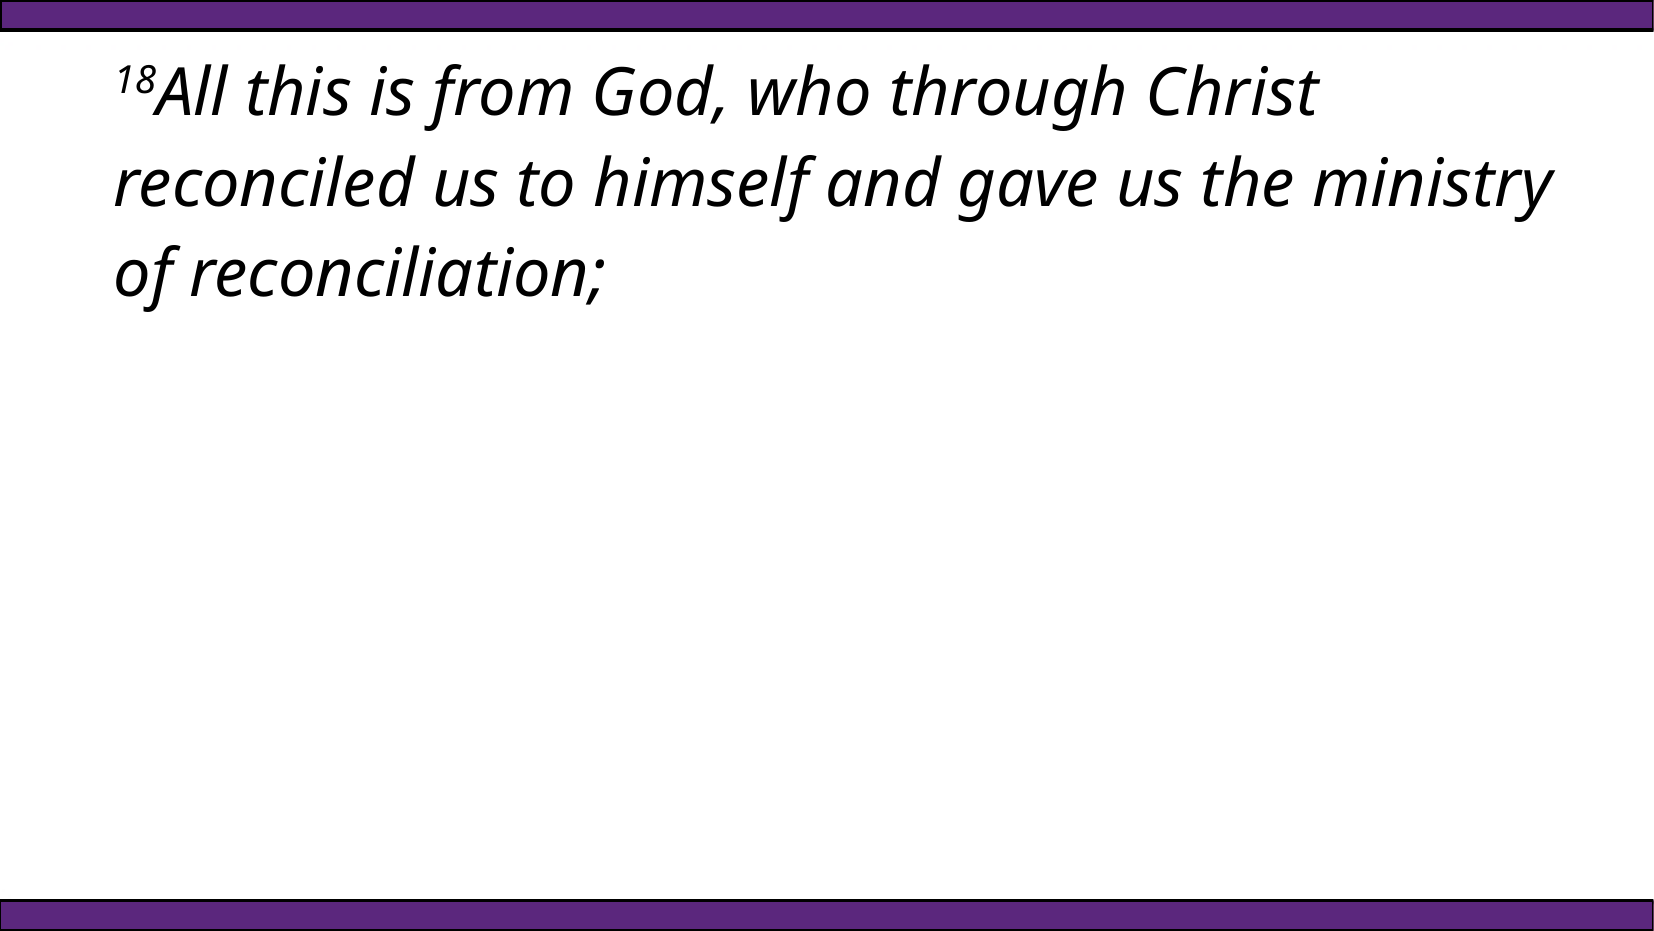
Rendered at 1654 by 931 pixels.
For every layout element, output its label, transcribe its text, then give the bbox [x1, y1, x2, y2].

text_box [0, 900, 1654, 931]
text_box [0, 0, 1654, 31]
text_box 18All this is from God, who through Christ reconciled us to himself and gave us the ministry of reconciliation; [98, 36, 1591, 318]
picture [0, 31, 1654, 900]
